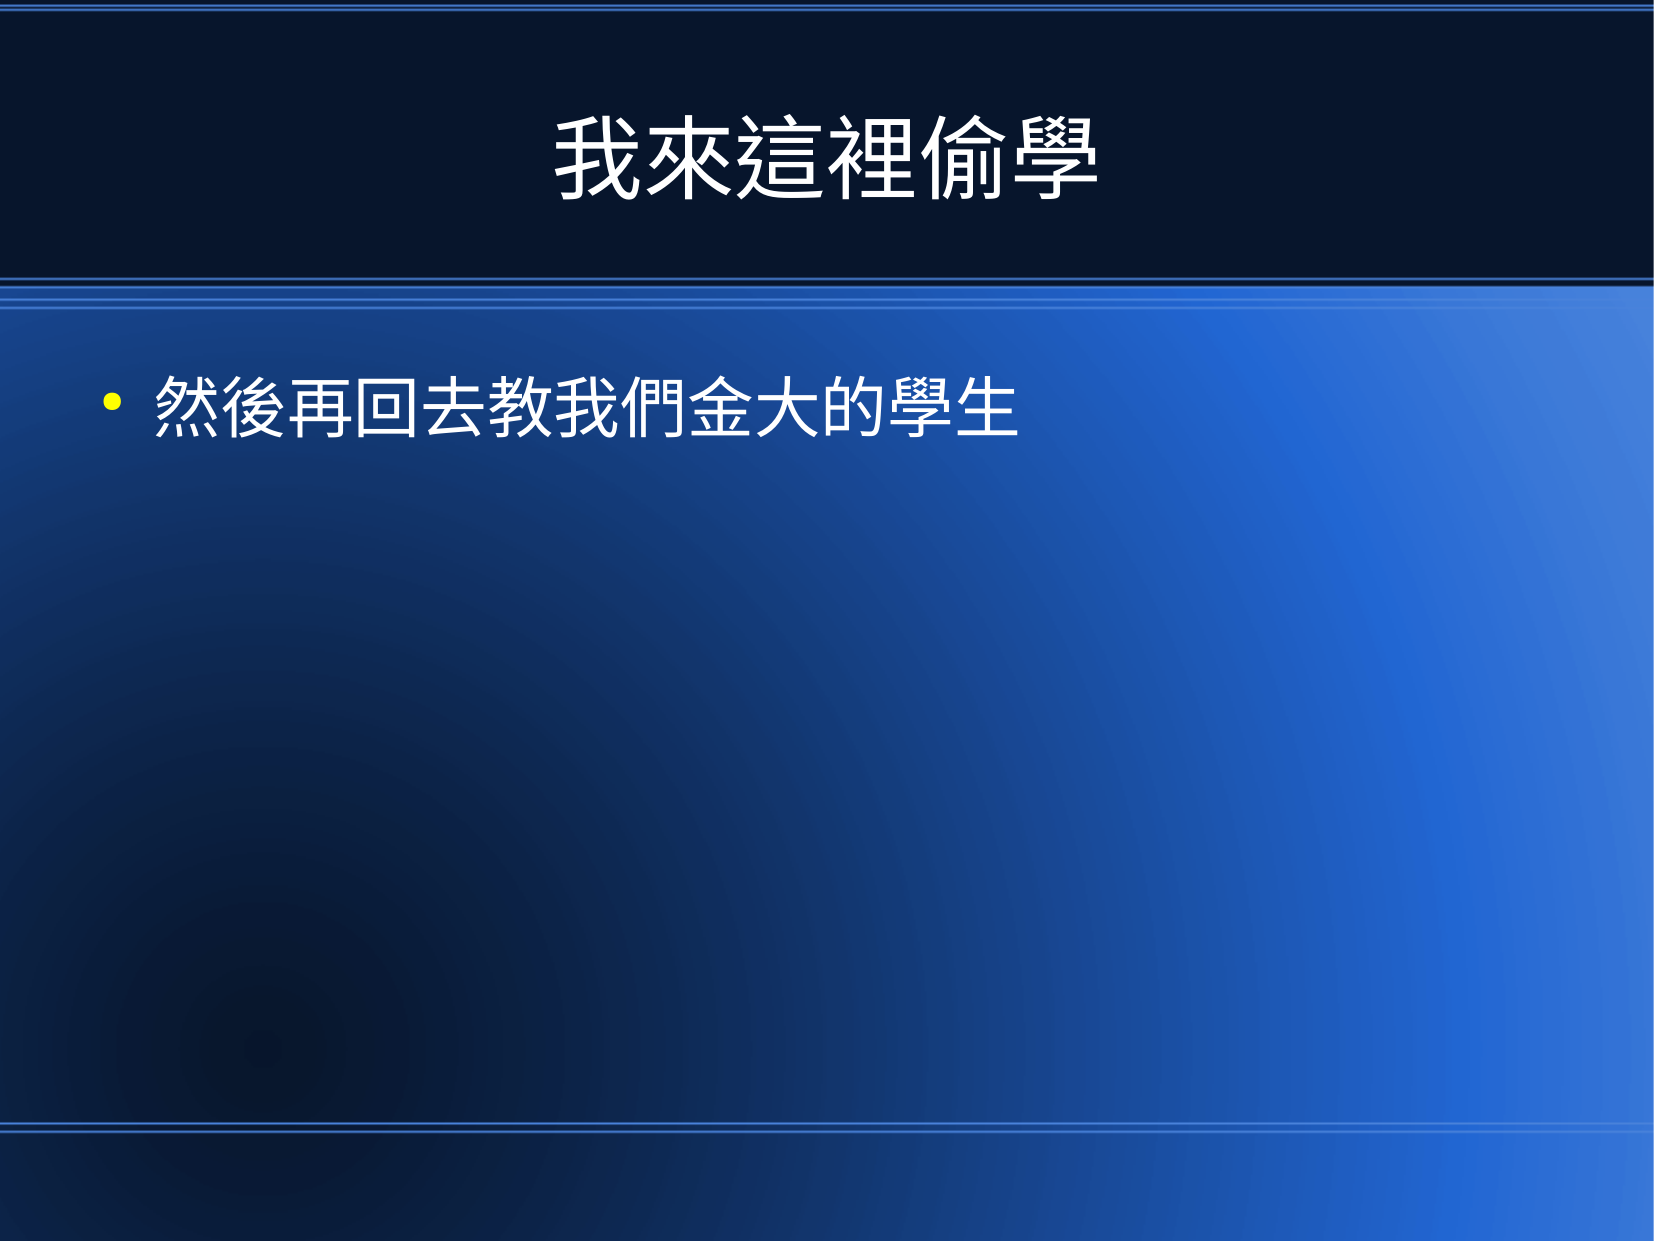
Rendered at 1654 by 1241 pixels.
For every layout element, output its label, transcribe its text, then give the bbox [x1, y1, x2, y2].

list 然後再回去教我們金大的學生 [82, 355, 1571, 1075]
picture [0, 0, 1654, 1241]
title 我來這裡偷學 [82, 49, 1571, 257]
